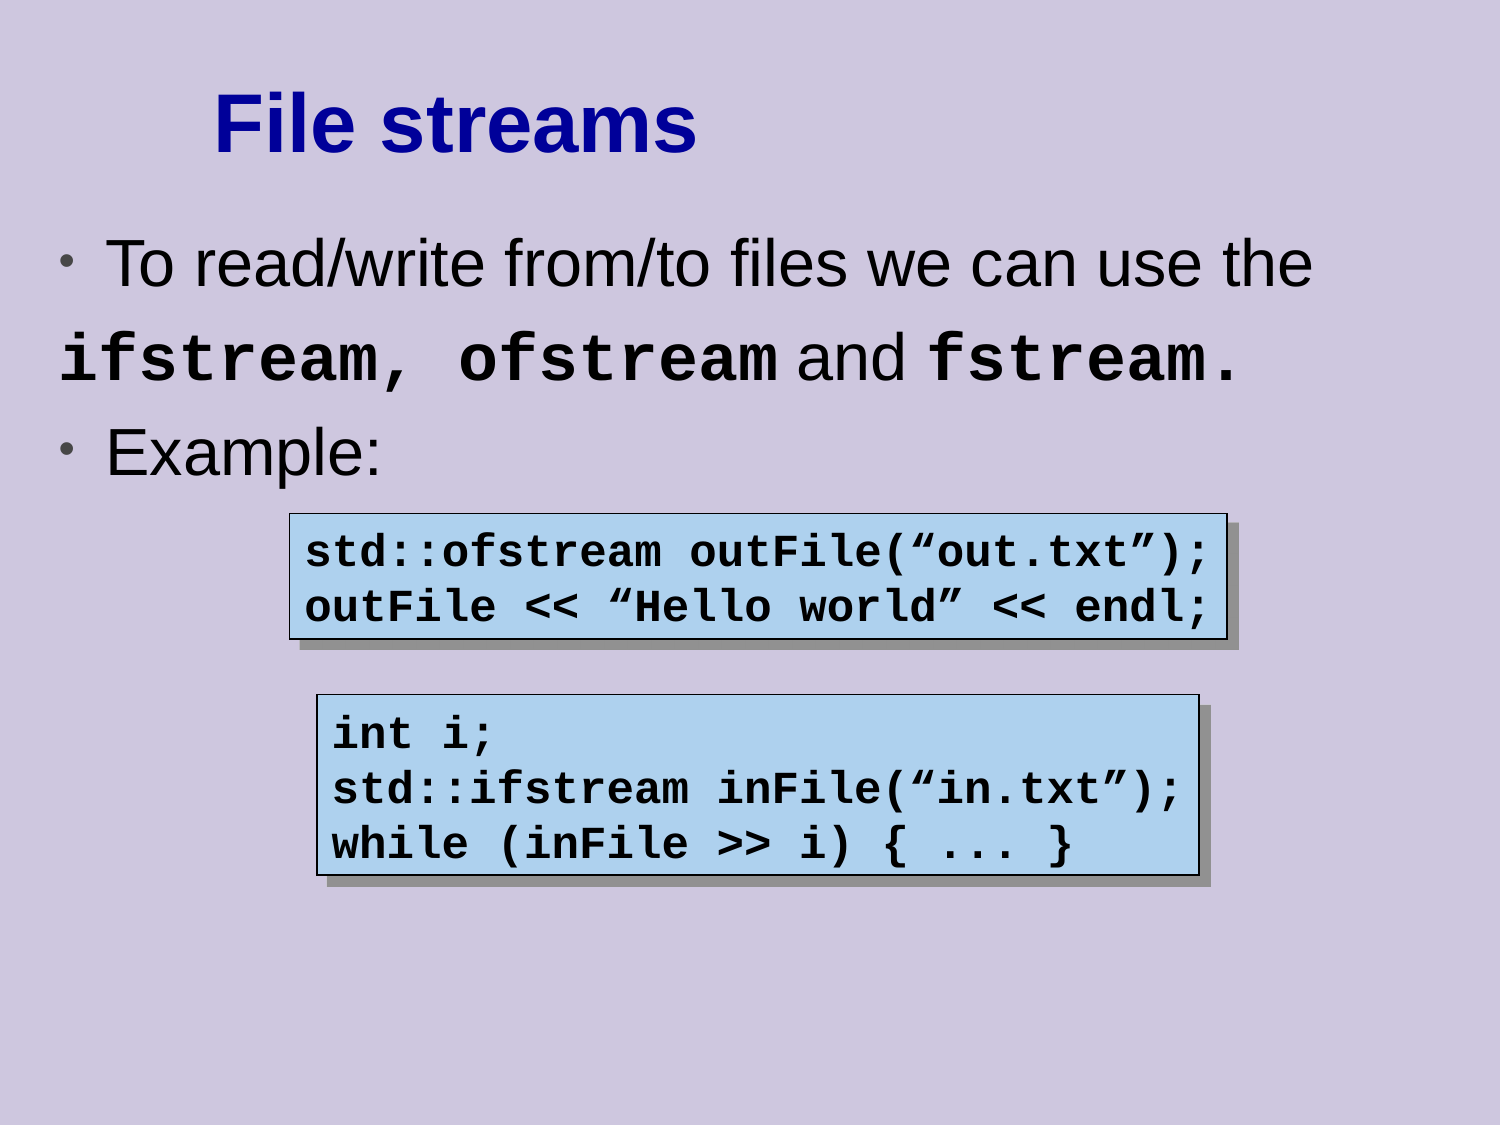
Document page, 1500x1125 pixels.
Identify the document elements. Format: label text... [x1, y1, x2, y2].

title File streams [198, 17, 1468, 220]
text_box int i; std::ifstream inFile(“in.txt”); while (inFile >> i) { ... } [316, 694, 1200, 876]
text_box std::ofstream outFile(“out.txt”); outFile << “Hello world” << endl; [289, 513, 1227, 639]
list To read/write from/to files we can use the ifstream, ofstream and fstream. Example: [43, 212, 1369, 865]
